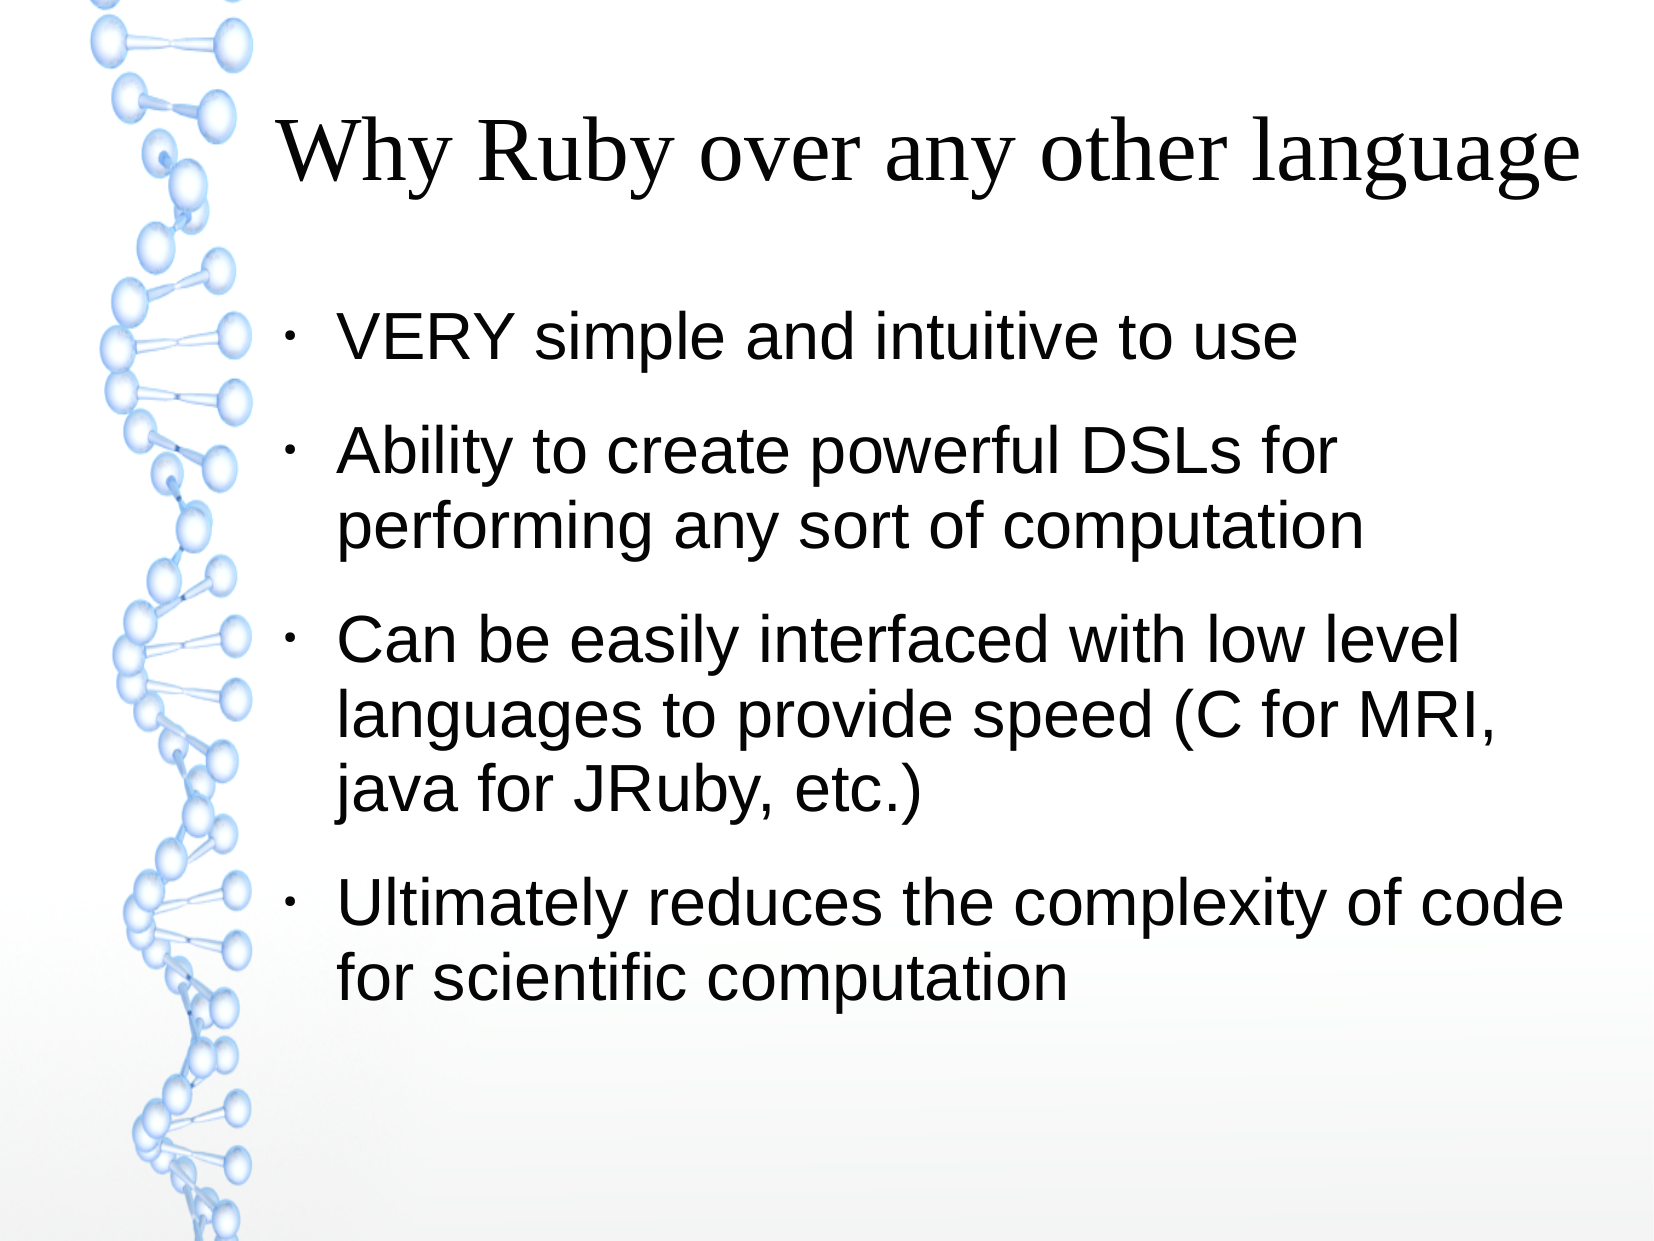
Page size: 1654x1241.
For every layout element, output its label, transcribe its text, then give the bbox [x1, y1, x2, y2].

title Why Ruby over any other language [265, 47, 1595, 252]
picture [0, 0, 1654, 1241]
list VERY simple and intuitive to use Ability to create powerful DSLs for performing any sort of computation Can be easily interfaced with low level languages to provide speed (C for MRI, java for JRuby, etc.) Ultimately reduces the complexity of code for scientific computation [265, 299, 1595, 1019]
